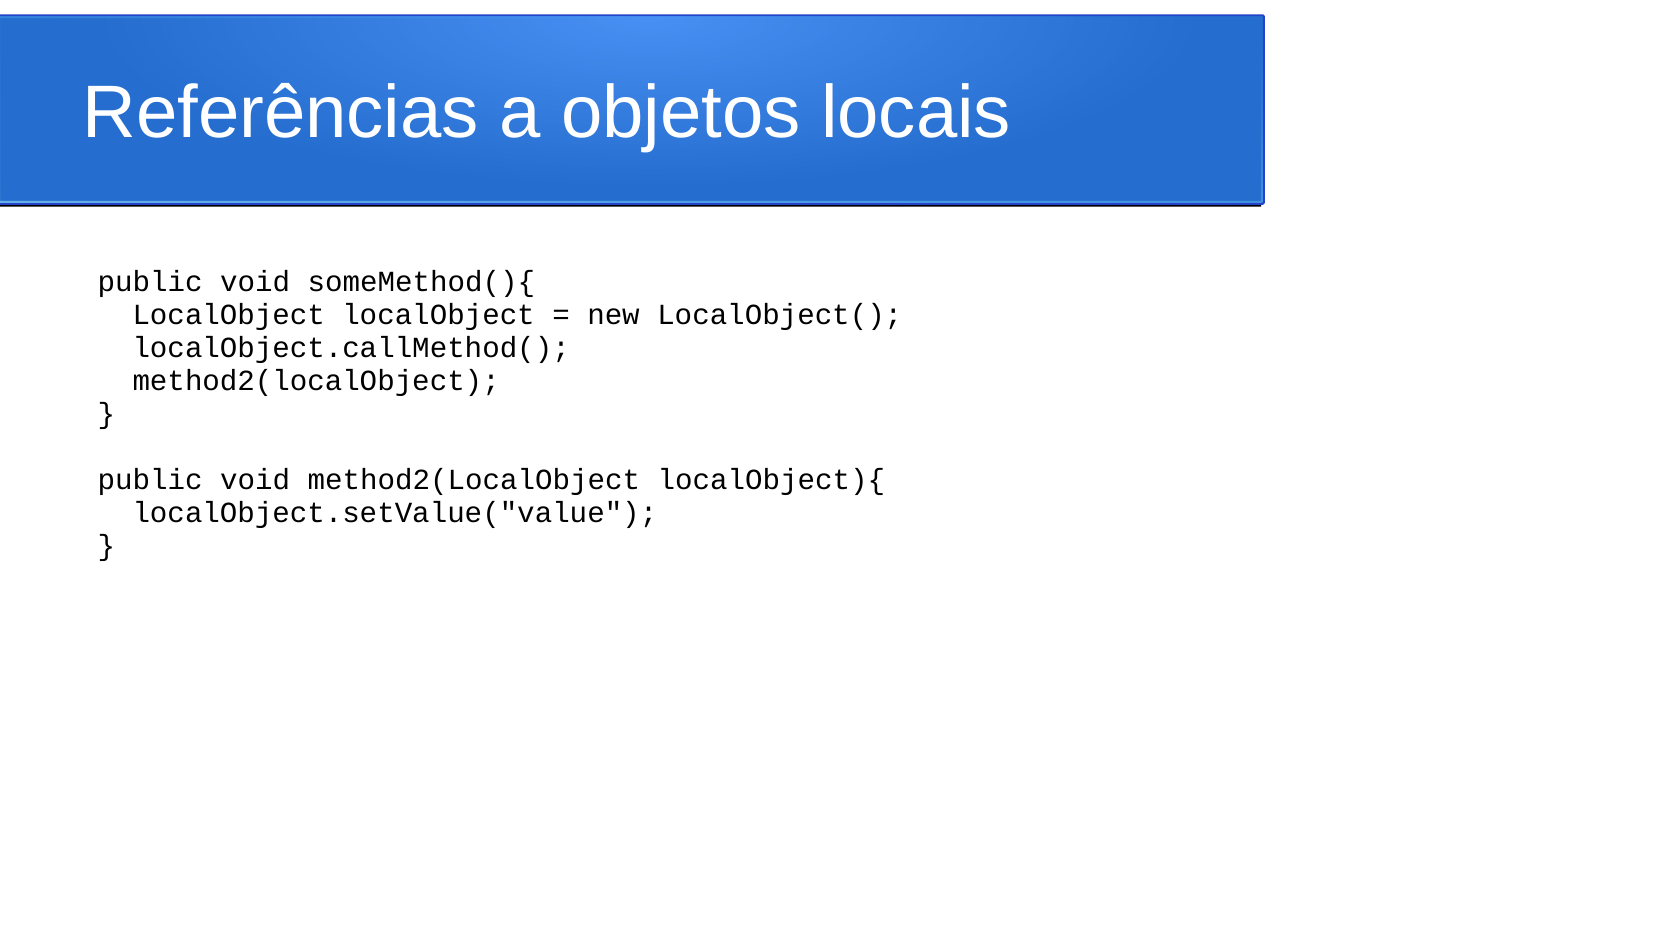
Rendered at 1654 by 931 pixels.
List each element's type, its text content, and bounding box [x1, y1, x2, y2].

title Referências a objetos locais [82, 35, 1235, 189]
text_box public void someMethod(){ LocalObject localObject = new LocalObject(); localObject.callMethod(); method2(localObject); } public void method2(LocalObject localObject){ localObject.setValue("value"); } [82, 259, 1116, 605]
